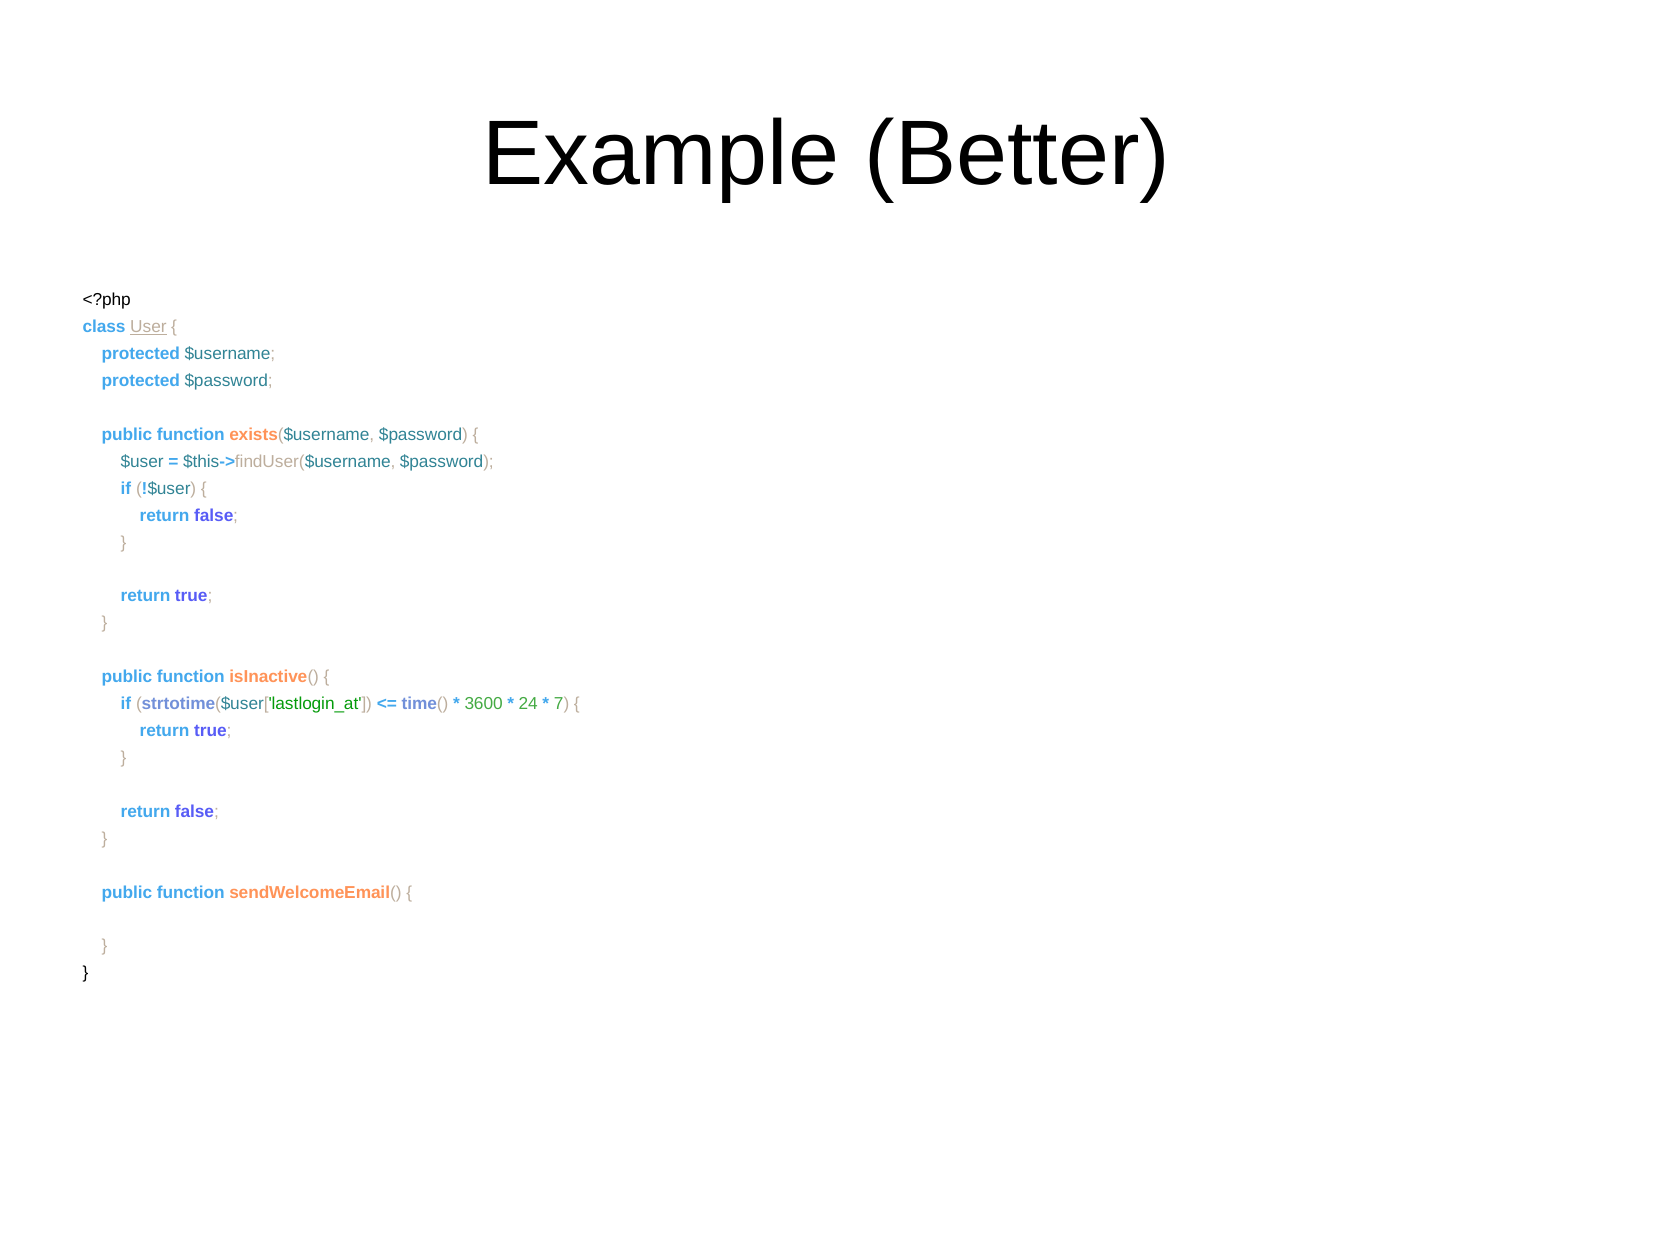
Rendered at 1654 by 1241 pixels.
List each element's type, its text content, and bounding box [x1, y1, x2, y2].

list <?php class User { protected $username; protected $password; public function exists($username, $password) { $user = $this->findUser($username, $password); if (!$user) { return false; } return true; } public function isInactive() { if (strtotime($user['lastlogin_at']) <= time() * 3600 * 24 * 7) { return true; } return false; } public function sendWelcomeEmail() { } } [82, 290, 1571, 1010]
title Example (Better) [82, 49, 1571, 257]
